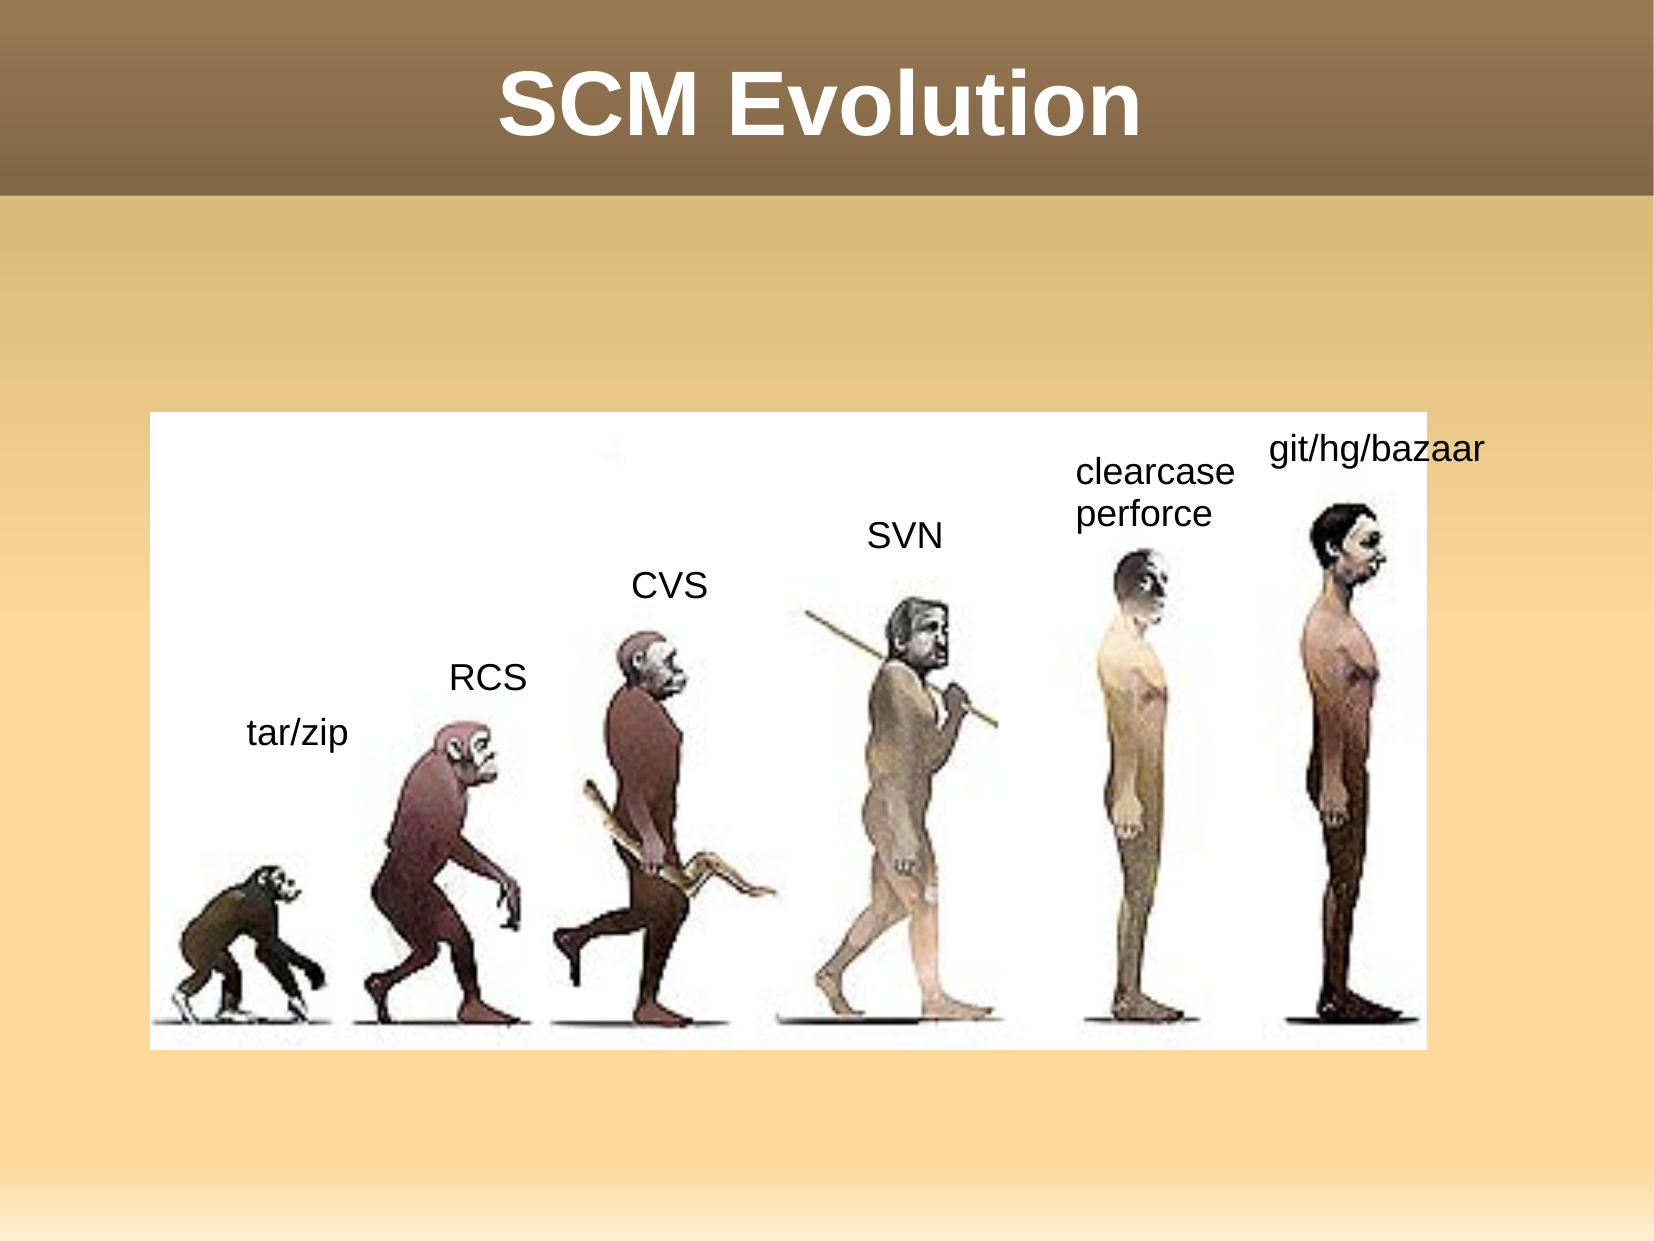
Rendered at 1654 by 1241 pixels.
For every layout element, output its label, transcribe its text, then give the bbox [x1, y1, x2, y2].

picture [0, 0, 1654, 1241]
text_box tar/zip [231, 703, 364, 761]
text_box clearcase perforce [1060, 443, 1251, 543]
text_box git/hg/bazaar [1254, 420, 1501, 478]
text_box RCS [433, 648, 543, 706]
text_box SVN [851, 507, 959, 565]
text_box CVS [616, 557, 724, 615]
title SCM Evolution [76, 7, 1565, 200]
